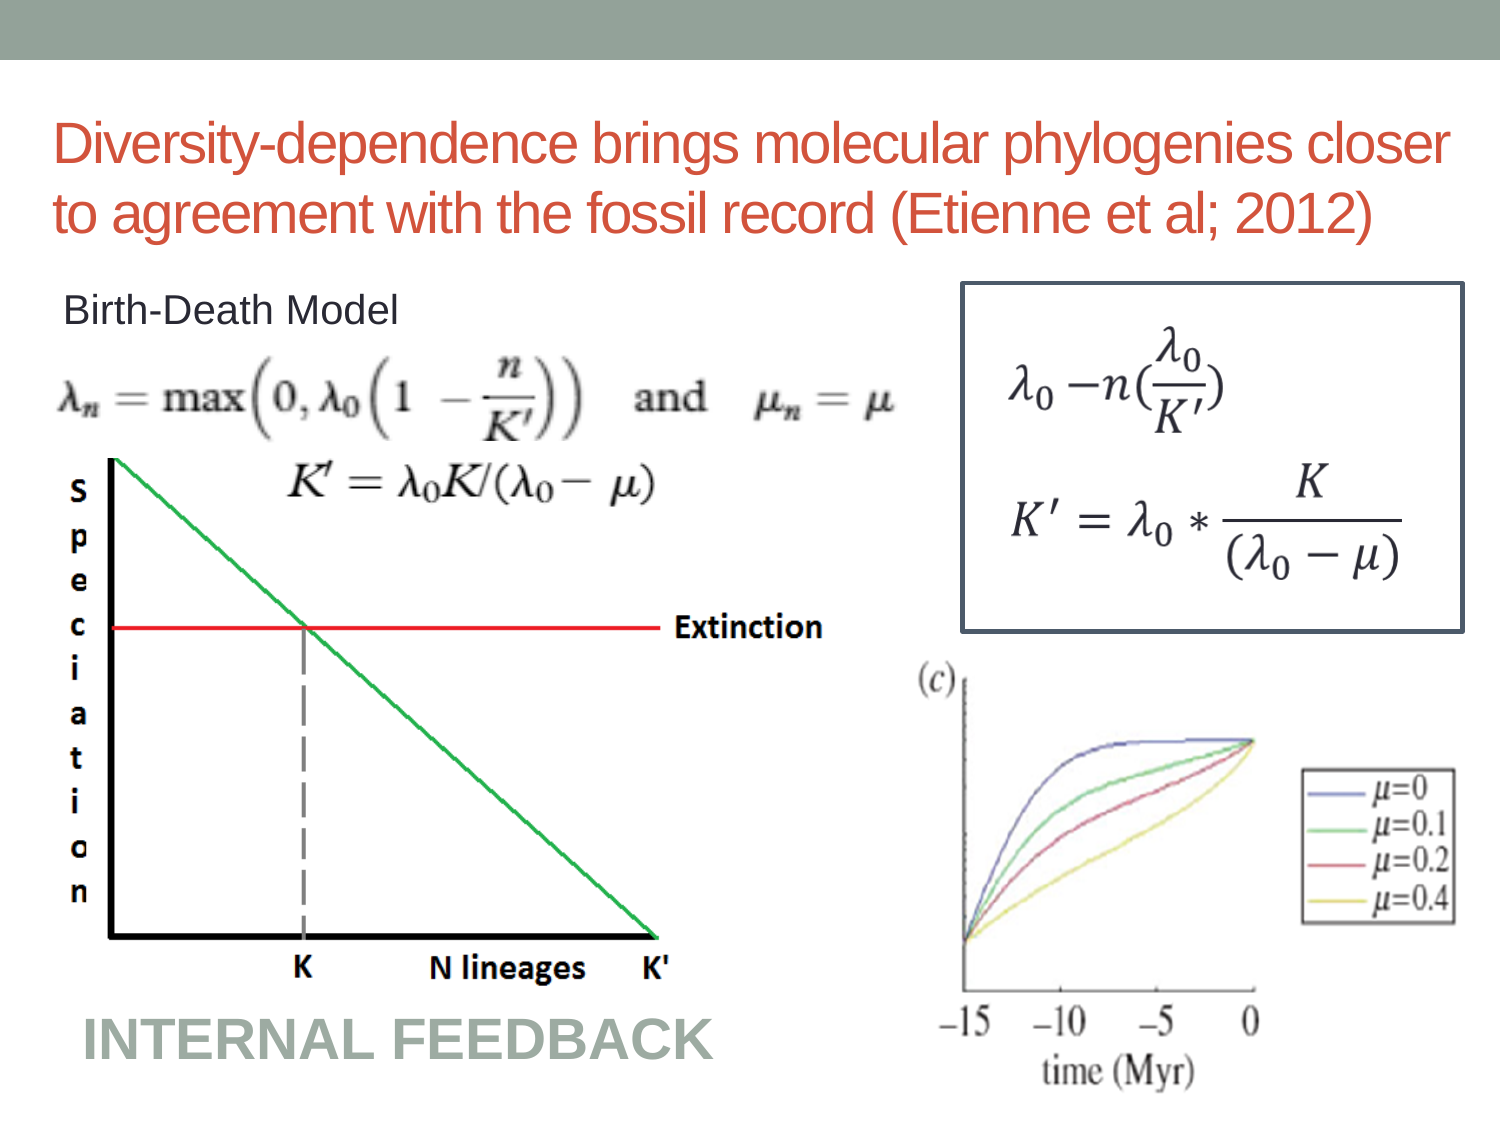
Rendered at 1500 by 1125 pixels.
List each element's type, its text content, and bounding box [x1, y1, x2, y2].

text_box [912, 283, 1463, 632]
title Diversity-dependence brings molecular phylogenies closer to agreement with the fossil record (Etienne et al; 2012) [37, 81, 1475, 270]
picture [34, 342, 912, 994]
picture [902, 632, 1496, 1101]
text_box Birth-Death Model [48, 275, 415, 340]
text_box Internal feedback [66, 993, 730, 1079]
